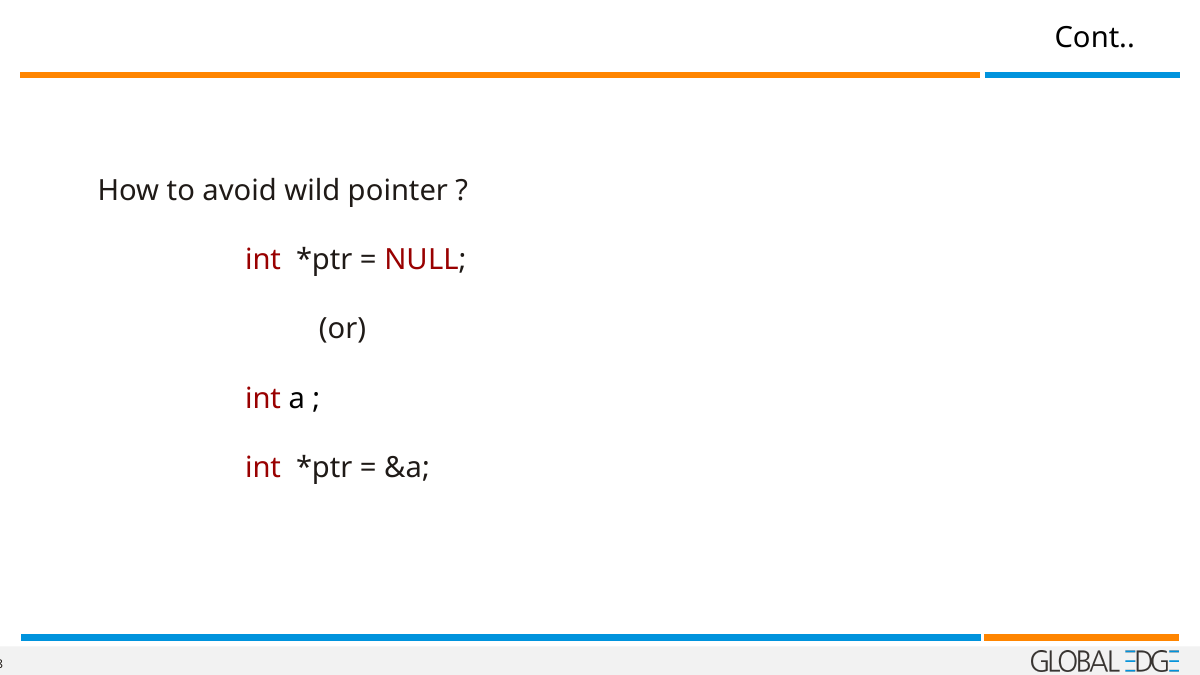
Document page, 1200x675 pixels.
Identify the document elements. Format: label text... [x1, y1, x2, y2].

picture [1031, 650, 1179, 672]
list How to avoid wild pointer ? int *ptr = NULL; (or) int a ; int *ptr = &a; [23, 94, 1183, 635]
title Cont.. [12, 9, 1182, 63]
